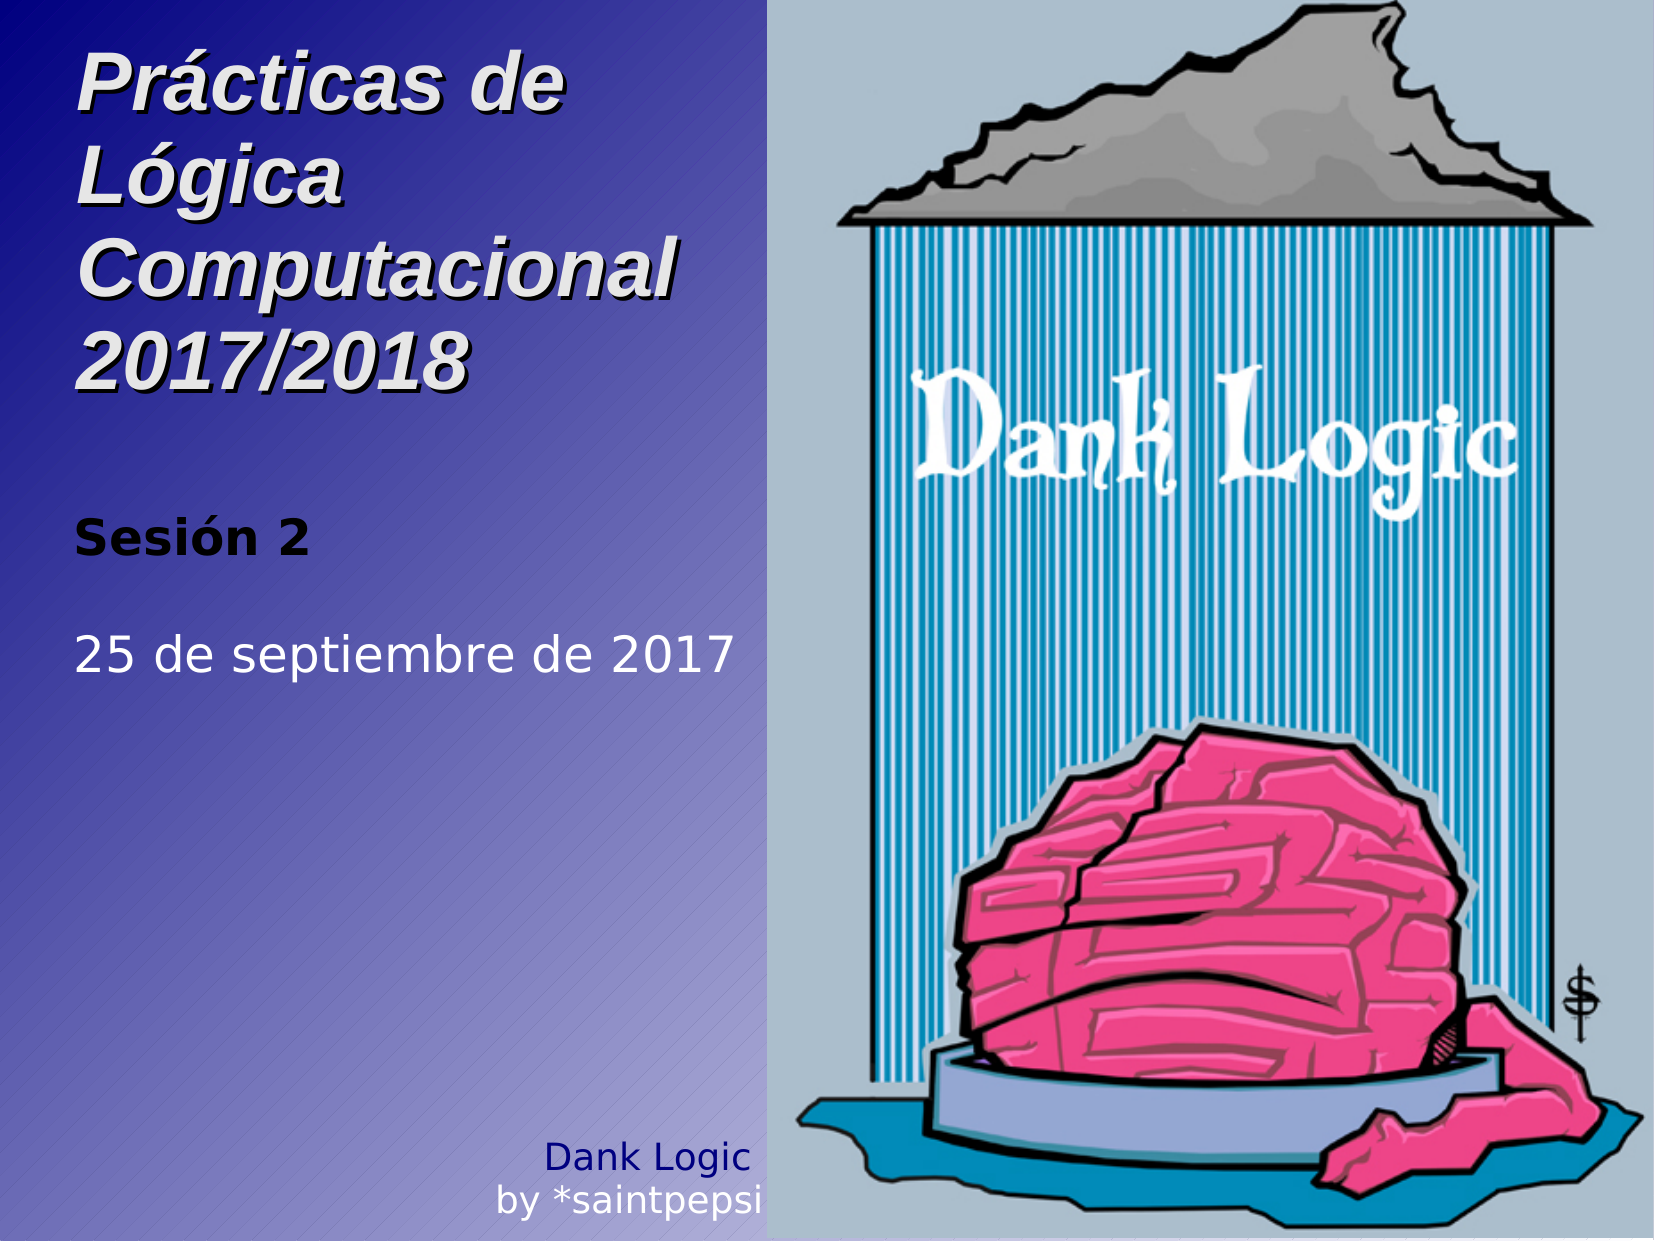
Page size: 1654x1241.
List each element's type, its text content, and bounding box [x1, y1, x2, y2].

title Prácticas de Lógica Computacional 2017/2018 [76, 0, 839, 443]
text_box [0, 0, 767, 1241]
text_box Sesión 2 25 de septiembre de 2017 [59, 501, 752, 692]
picture [767, 0, 1654, 1238]
text_box Dank Logic by *saintpepsi [480, 1127, 779, 1241]
